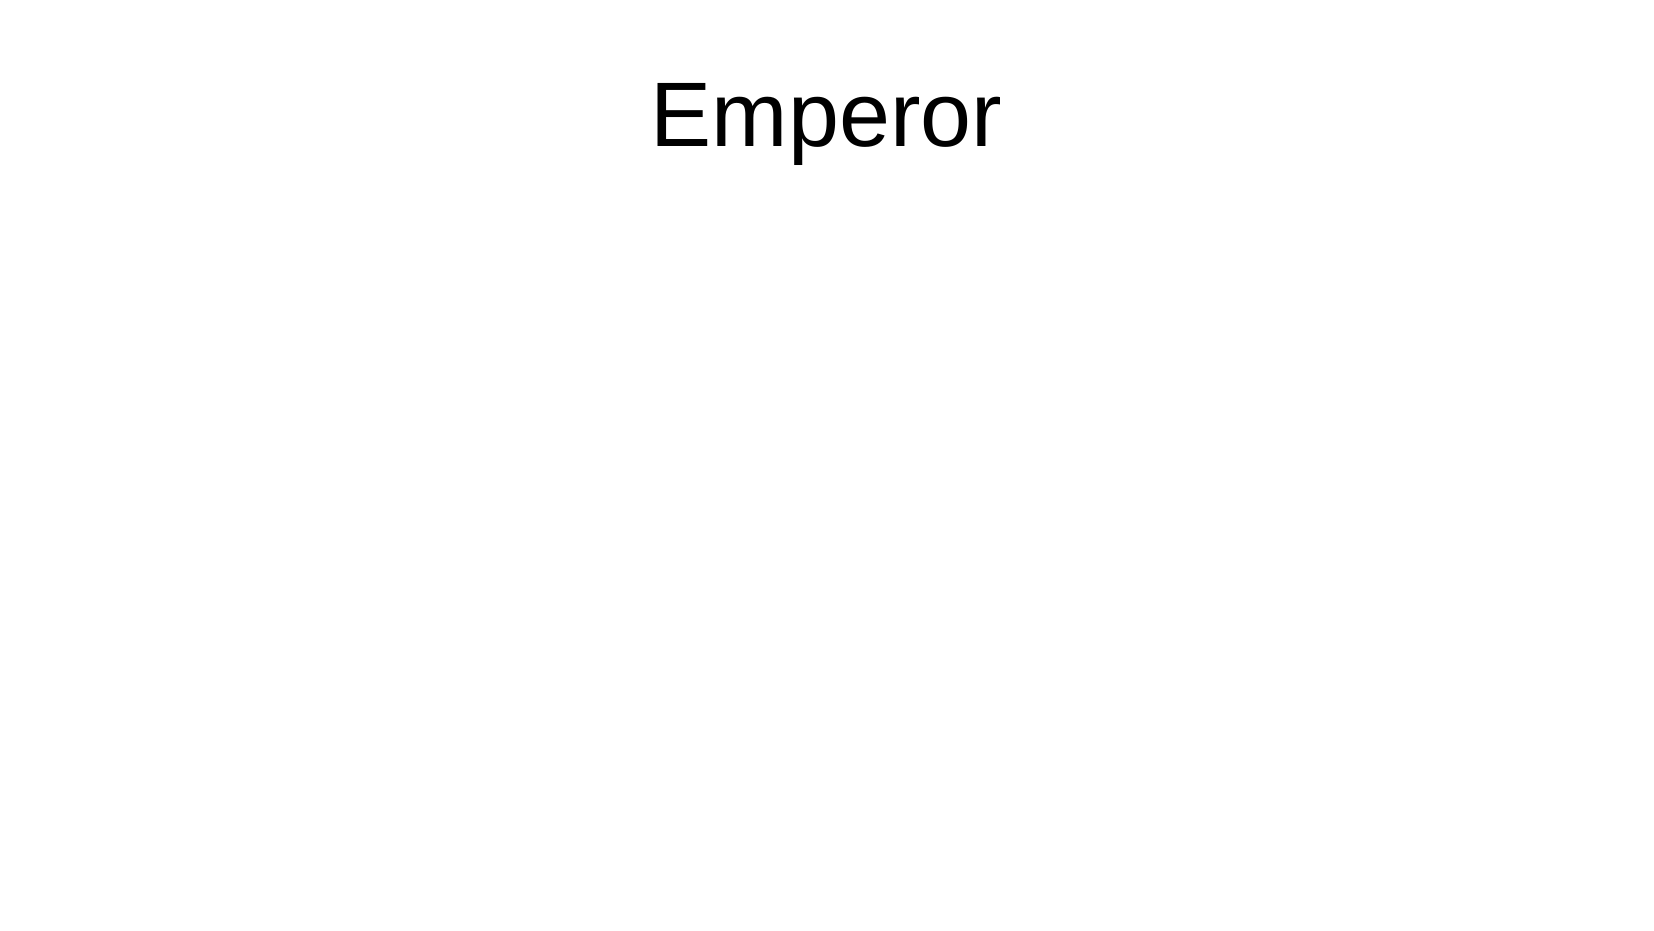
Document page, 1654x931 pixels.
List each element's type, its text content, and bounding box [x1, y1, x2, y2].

title Emperor [82, 37, 1571, 193]
